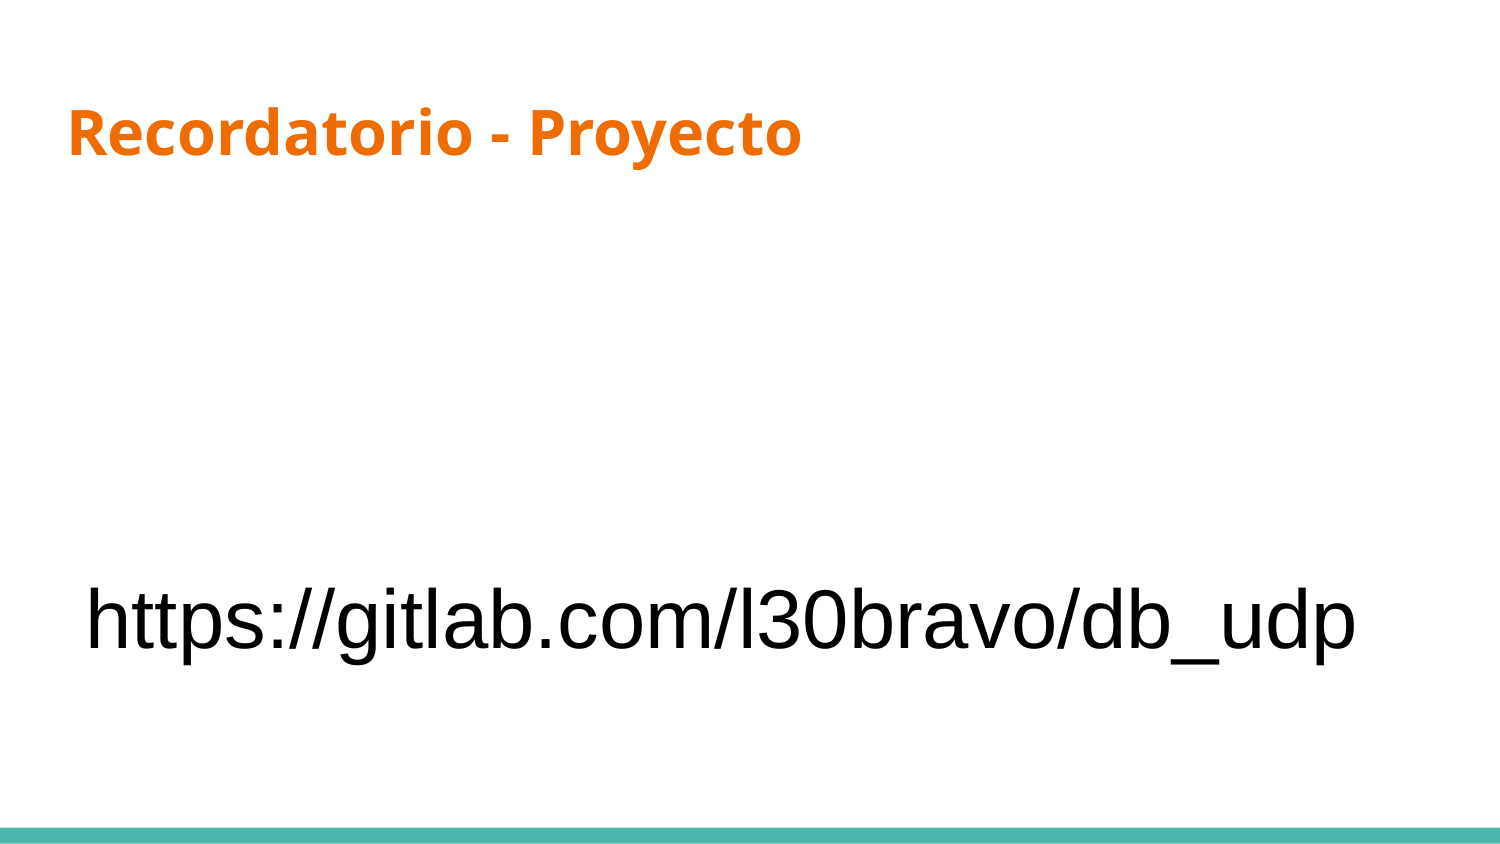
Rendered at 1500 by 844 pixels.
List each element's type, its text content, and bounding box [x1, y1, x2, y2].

text_box https://gitlab.com/l30bravo/db_udp [70, 565, 1500, 697]
title Recordatorio - Proyecto [51, 72, 1449, 189]
